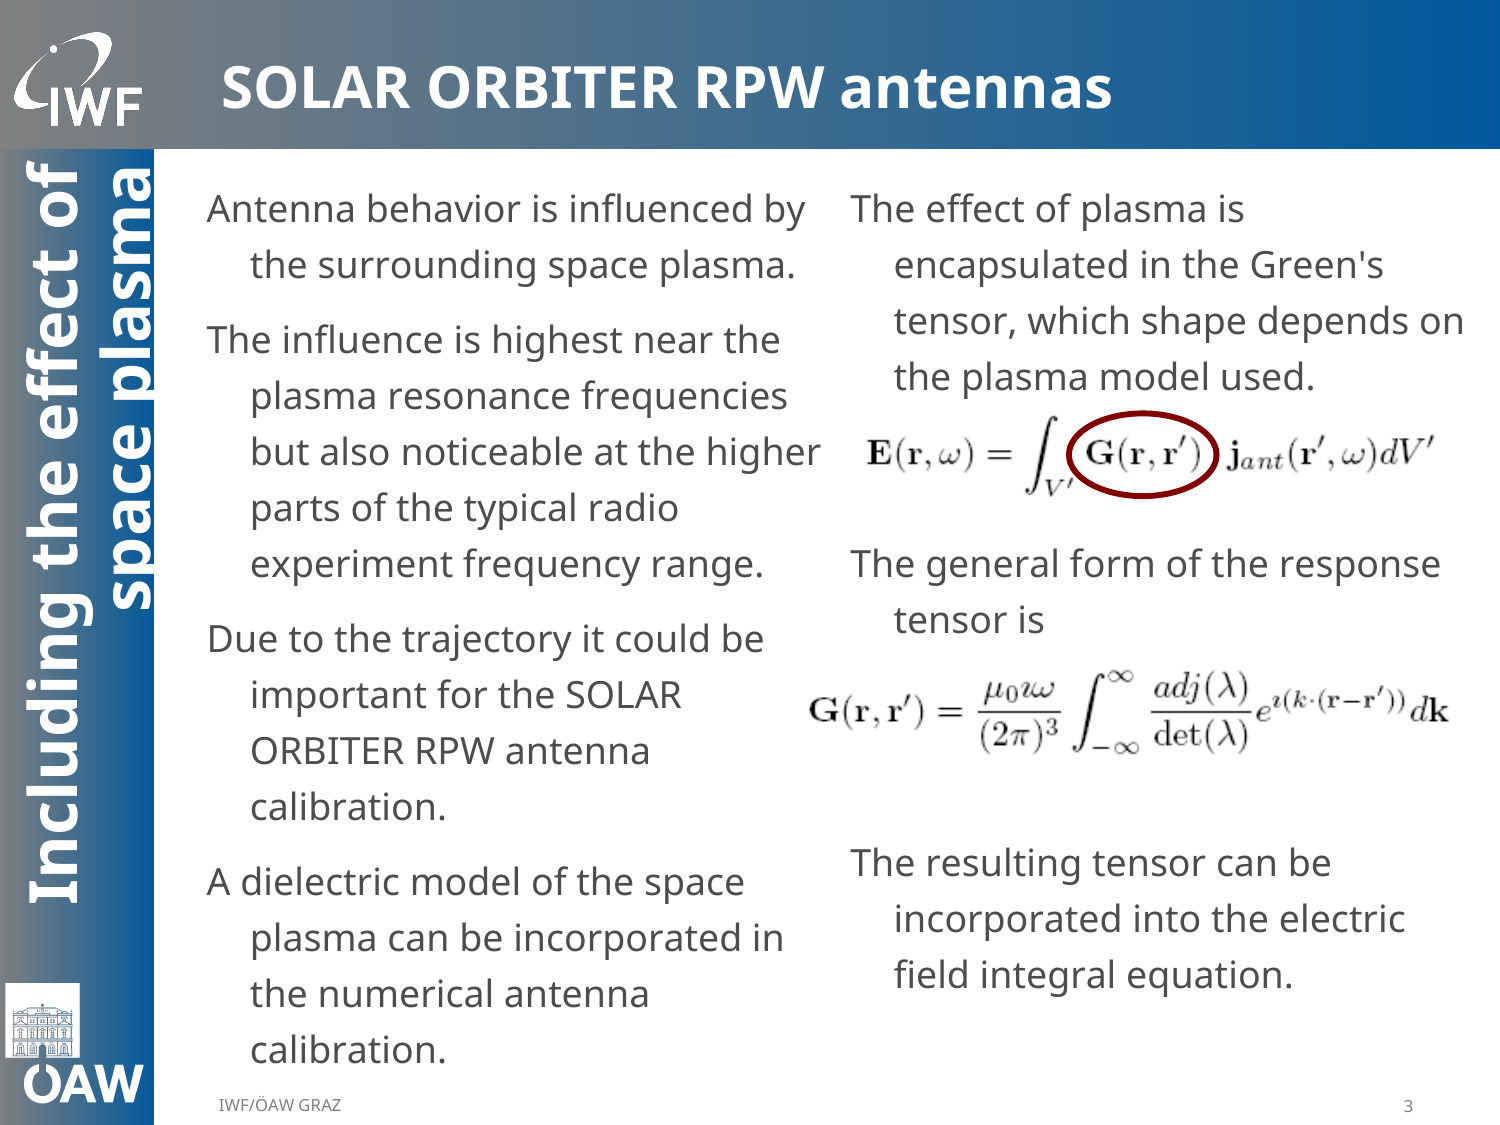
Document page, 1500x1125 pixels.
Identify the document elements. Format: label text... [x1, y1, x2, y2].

list The effect of plasma is encapsulated in the Green's tensor, which shape depends on the plasma model used. The general form of the response tensor is The resulting tensor can be incorporated into the electric field integral equation. [850, 768, 1471, 1075]
picture [779, 655, 1477, 768]
list Antenna behavior is influenced by the surrounding space plasma. The influence is highest near the plasma resonance frequencies but also noticeable at the higher parts of the typical radio experiment frequency range. Due to the trajectory it could be important for the SOLAR ORBITER RPW antenna calibration. A dielectric model of the space plasma can be incorporated in the numerical antenna calibration. [206, 177, 827, 1080]
title SOLAR ORBITER RPW antennas [206, 36, 1459, 144]
text_box Including the effect of space plasma [30, 148, 155, 959]
list The effect of plasma is encapsulated in the Green's tensor, which shape depends on the plasma model used. The general form of the response tensor is The resulting tensor can be incorporated into the electric field integral equation. [850, 177, 1471, 655]
picture [8, 32, 154, 132]
picture [5, 983, 154, 1105]
